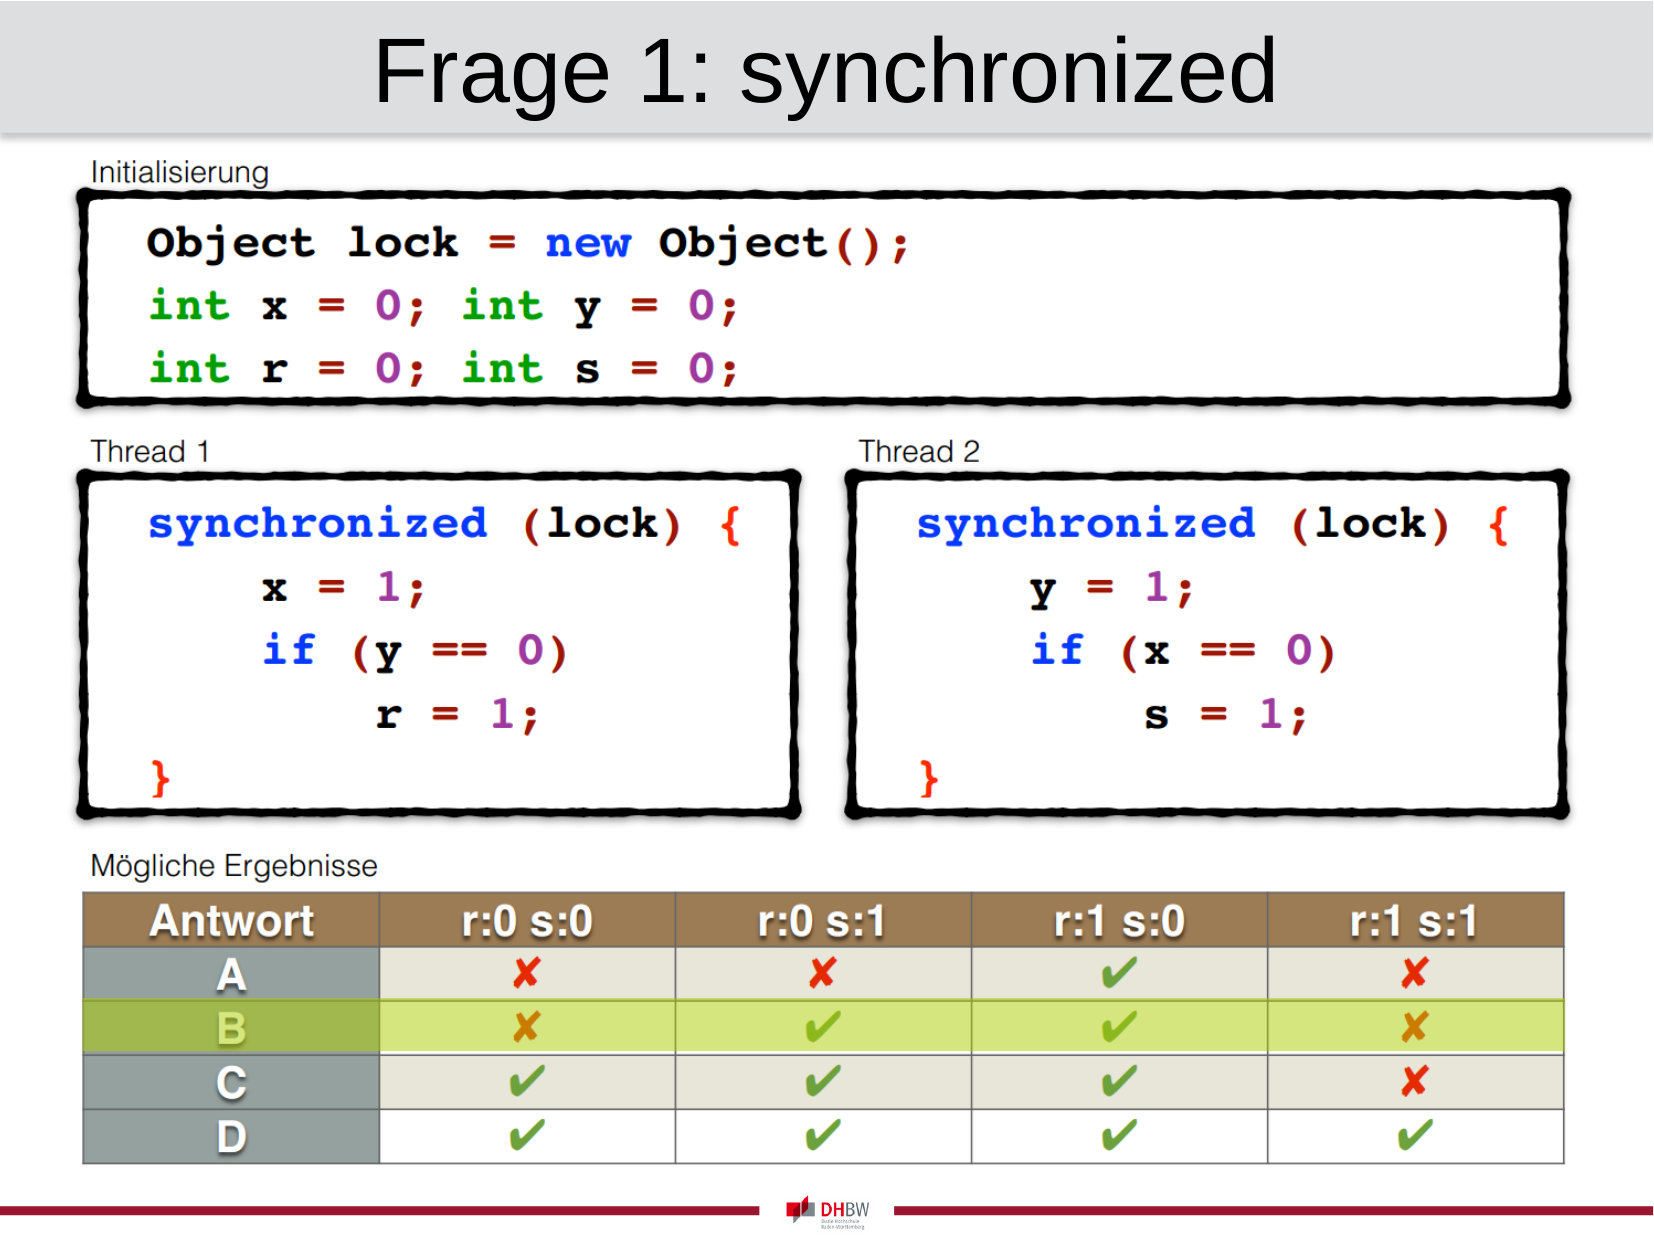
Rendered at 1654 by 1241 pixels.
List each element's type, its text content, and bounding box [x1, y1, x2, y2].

picture [0, 130, 1654, 1237]
text_box [82, 998, 1565, 1052]
text_box Frage 1: synchronized [0, 11, 1654, 130]
picture [0, 1, 1654, 11]
